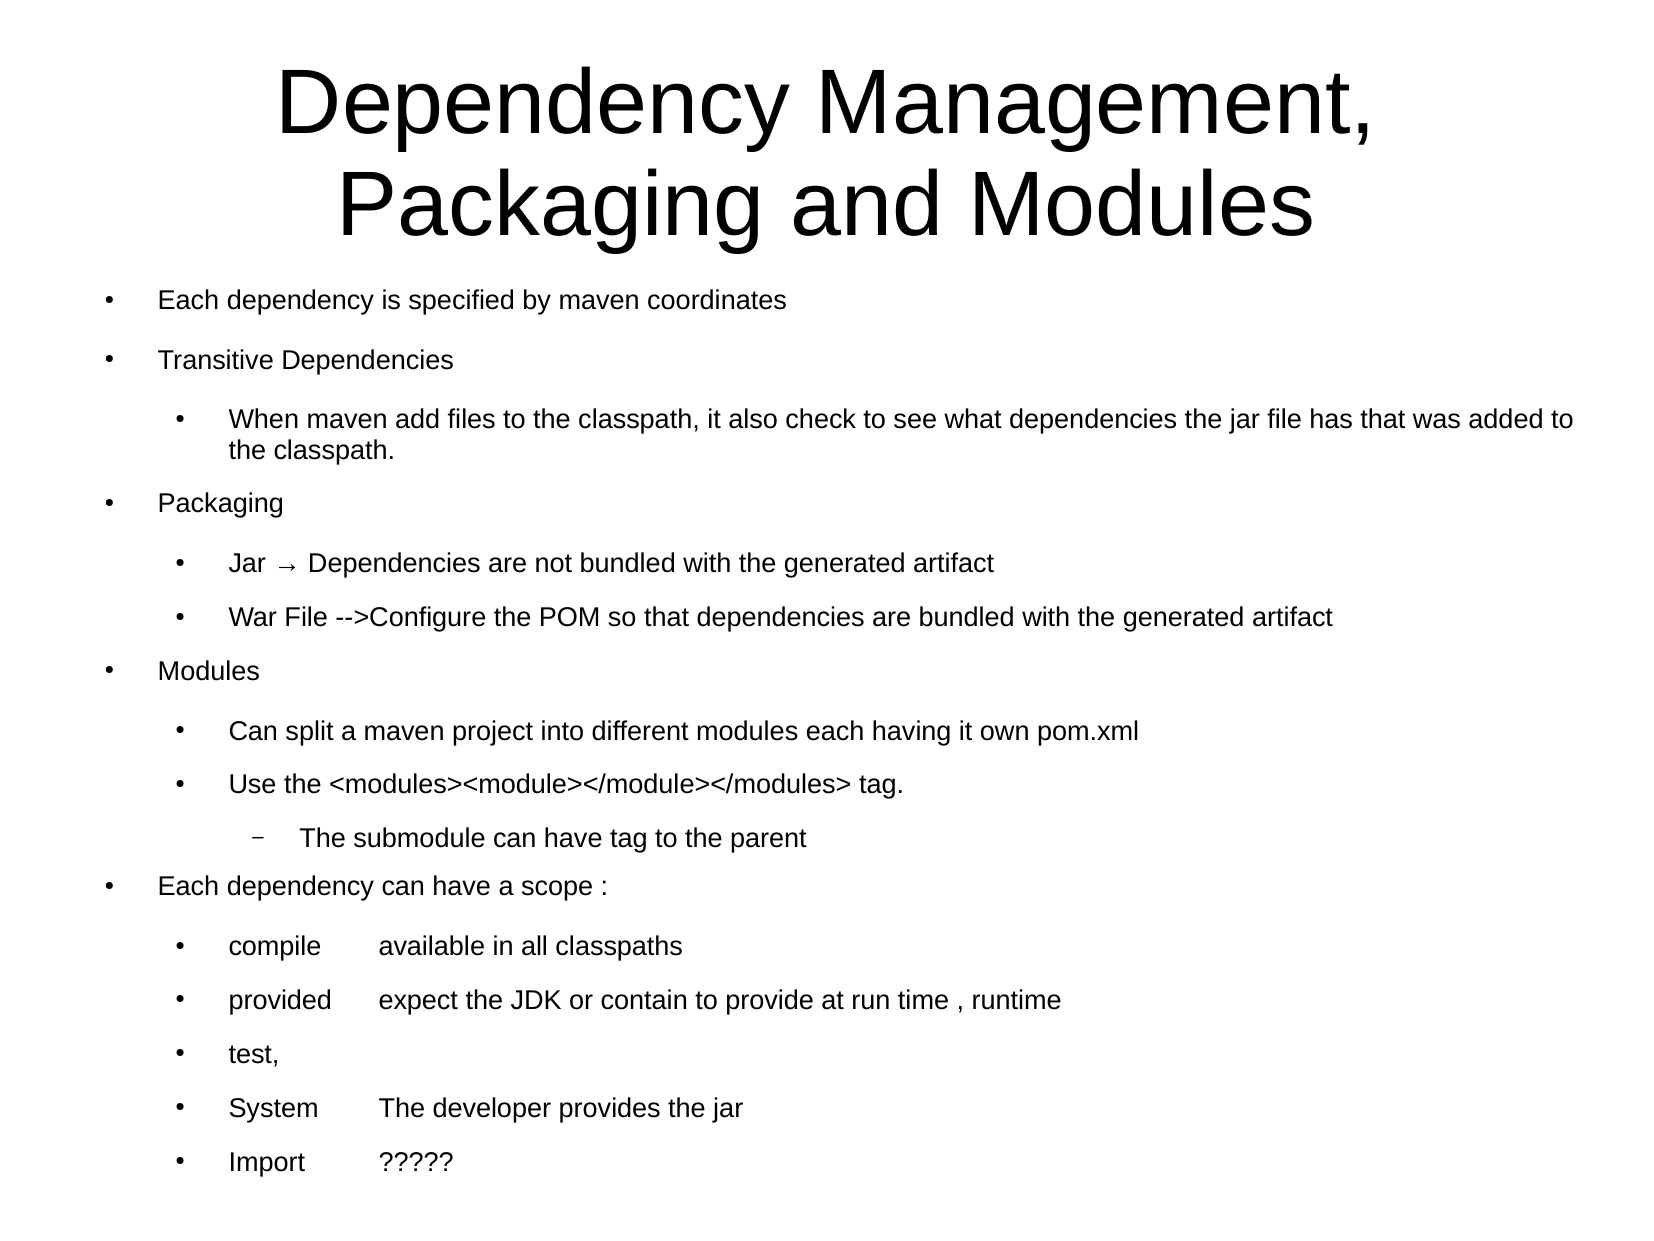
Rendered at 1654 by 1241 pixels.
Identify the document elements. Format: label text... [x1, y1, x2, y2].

title Dependency Management, Packaging and Modules [82, 49, 1571, 257]
list Each dependency is specified by maven coordinates Transitive Dependencies When maven add files to the classpath, it also check to see what dependencies the jar file has that was added to the classpath. Packaging Jar → Dependencies are not bundled with the generated artifact War File -->Configure the POM so that dependencies are bundled with the generated artifact Modules Can split a maven project into different modules each having it own pom.xml Use the <modules><module></module></modules> tag. The submodule can have tag to the parent Each dependency can have a scope : compile available in all classpaths provided expect the JDK or contain to provide at run time , runtime test, System The developer provides the jar Import ????? [86, 285, 1576, 1210]
